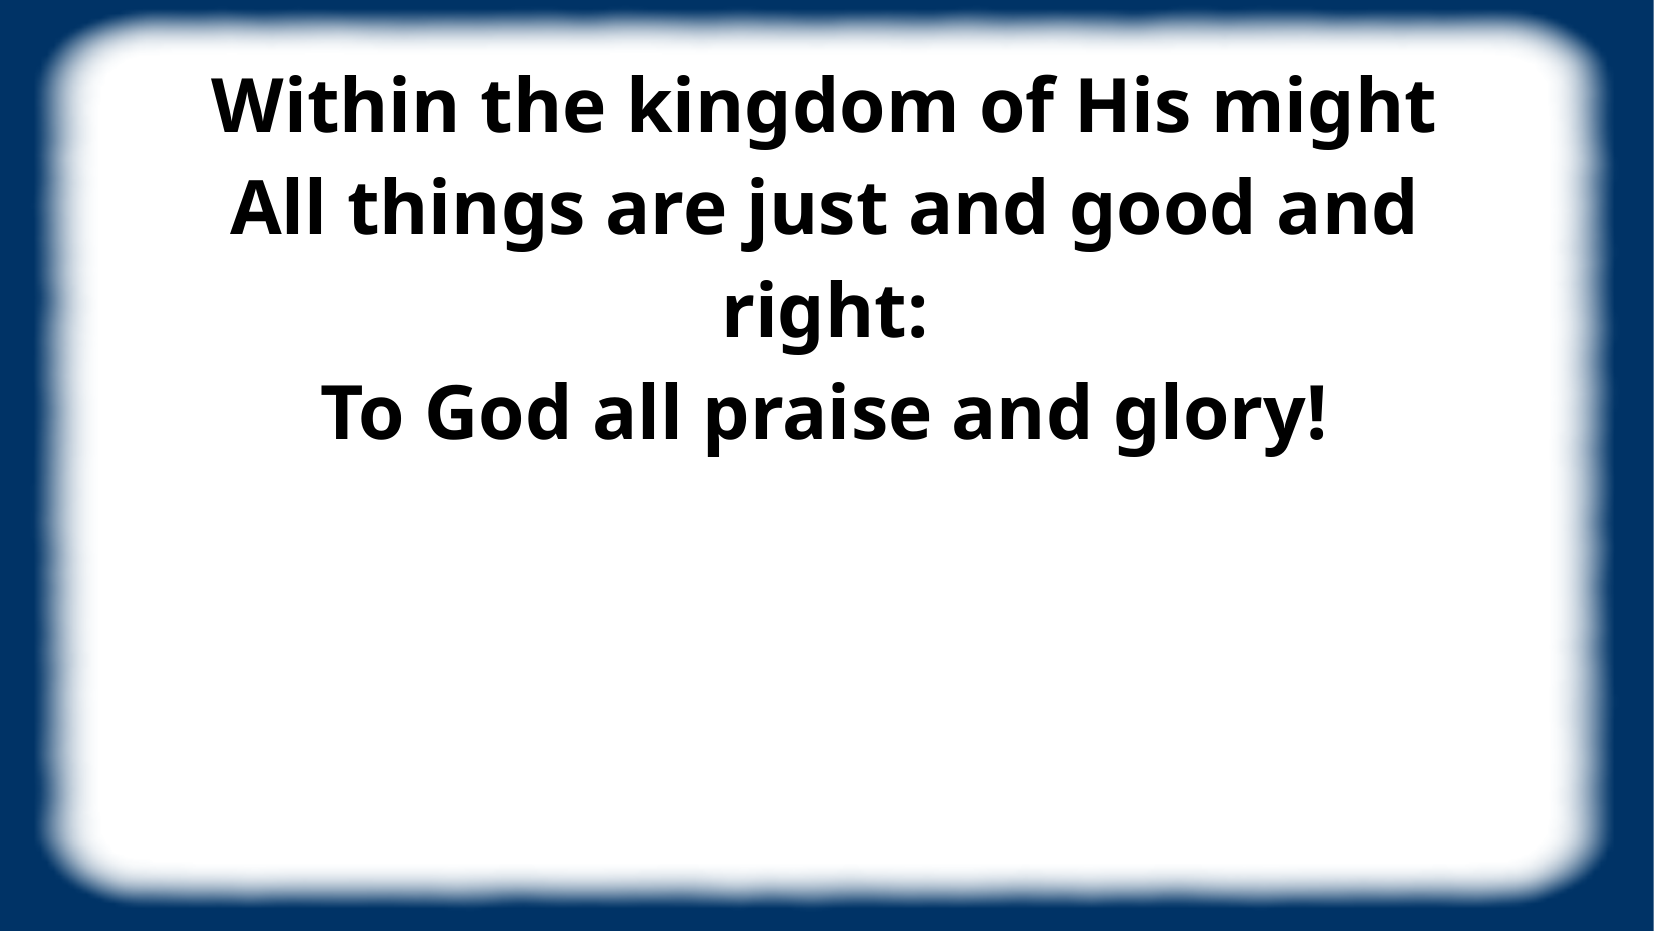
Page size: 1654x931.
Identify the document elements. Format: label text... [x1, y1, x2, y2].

text_box Within the kingdom of His might All things are just and good and right: To God all praise and glory! [105, 45, 1546, 360]
picture [0, 0, 1654, 931]
